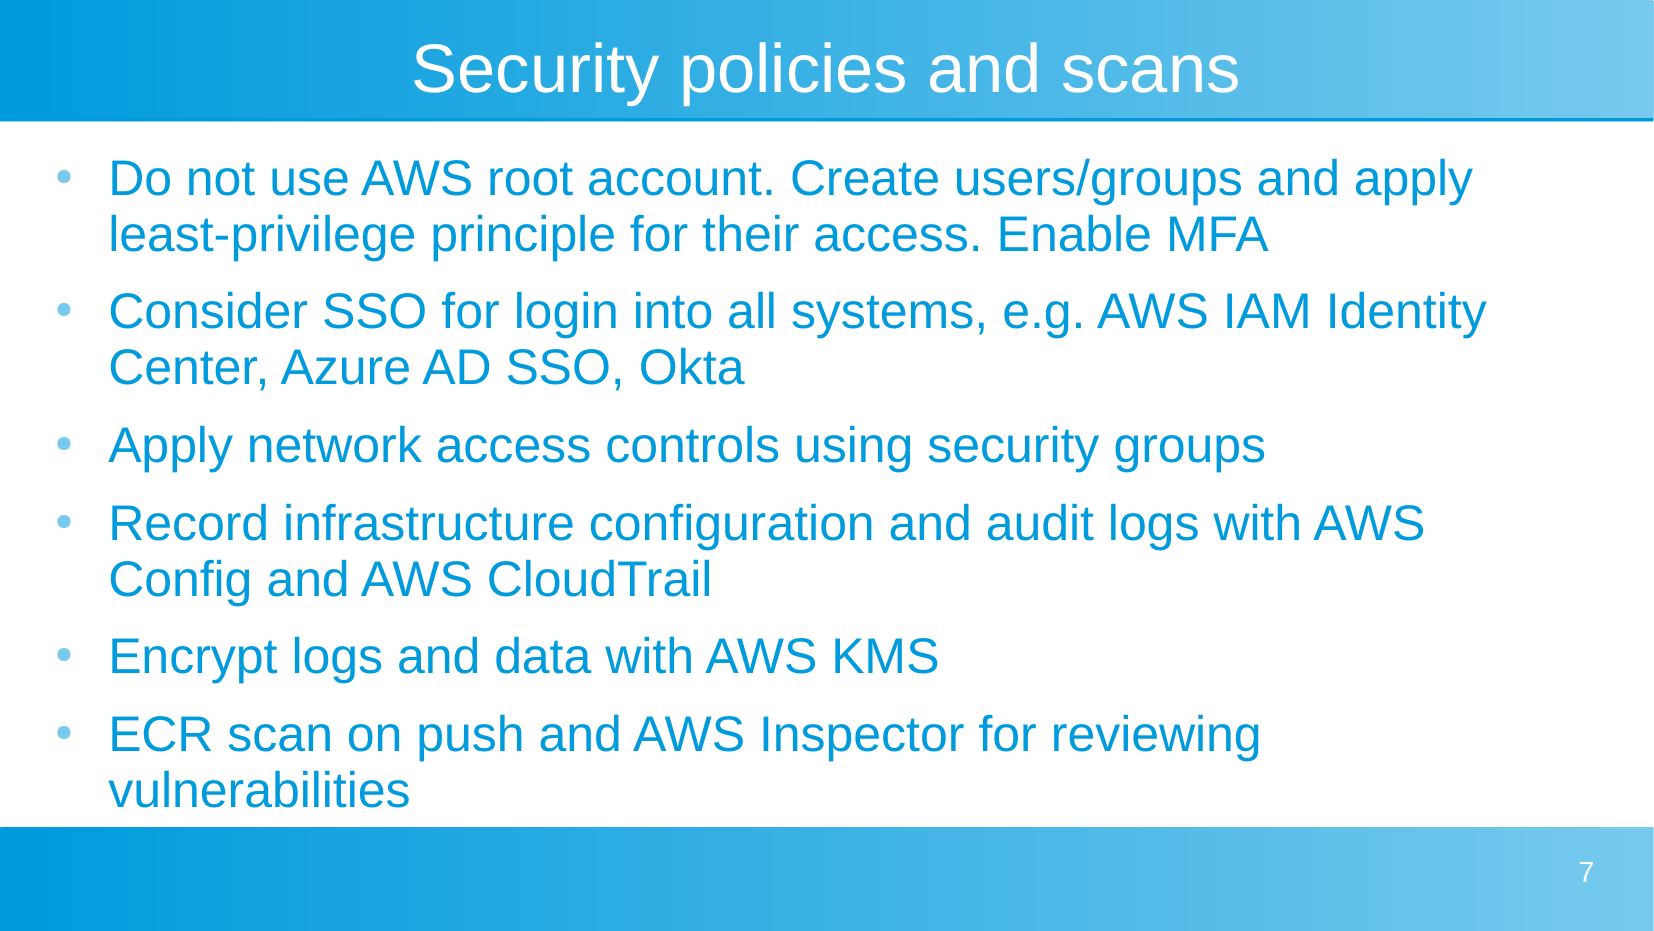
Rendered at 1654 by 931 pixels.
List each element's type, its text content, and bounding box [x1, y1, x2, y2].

list Do not use AWS root account. Create users/groups and apply least-privilege principle for their access. Enable MFA Consider SSO for login into all systems, e.g. AWS IAM Identity Center, Azure AD SSO, Okta Apply network access controls using security groups Record infrastructure configuration and audit logs with AWS Config and AWS CloudTrail Encrypt logs and data with AWS KMS ECR scan on push and AWS Inspector for reviewing vulnerabilities [37, 150, 1573, 741]
title Security policies and scans [59, 29, 1595, 108]
